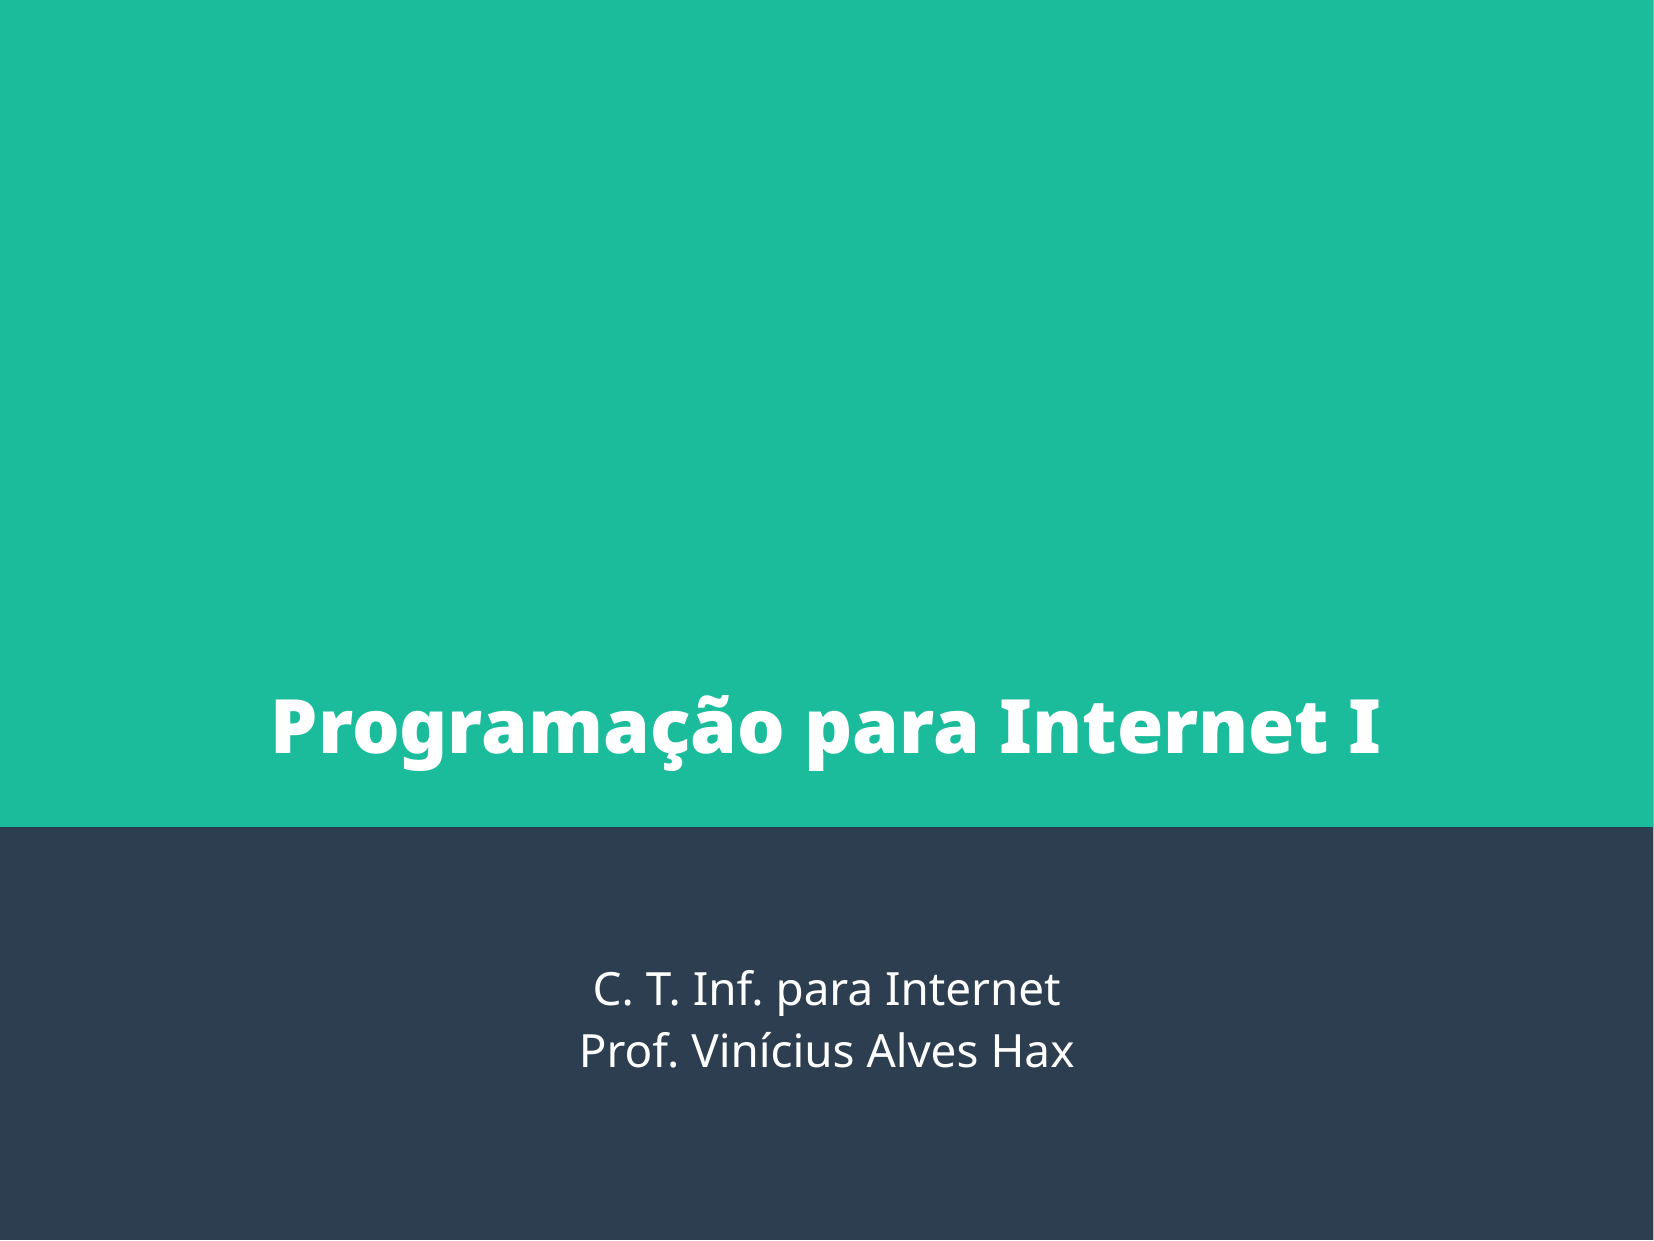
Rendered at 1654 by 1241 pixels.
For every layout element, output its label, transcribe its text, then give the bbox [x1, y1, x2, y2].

subtitle C. T. Inf. para Internet Prof. Vinícius Alves Hax [59, 856, 1595, 1182]
title Programação para Internet I [59, 620, 1595, 778]
